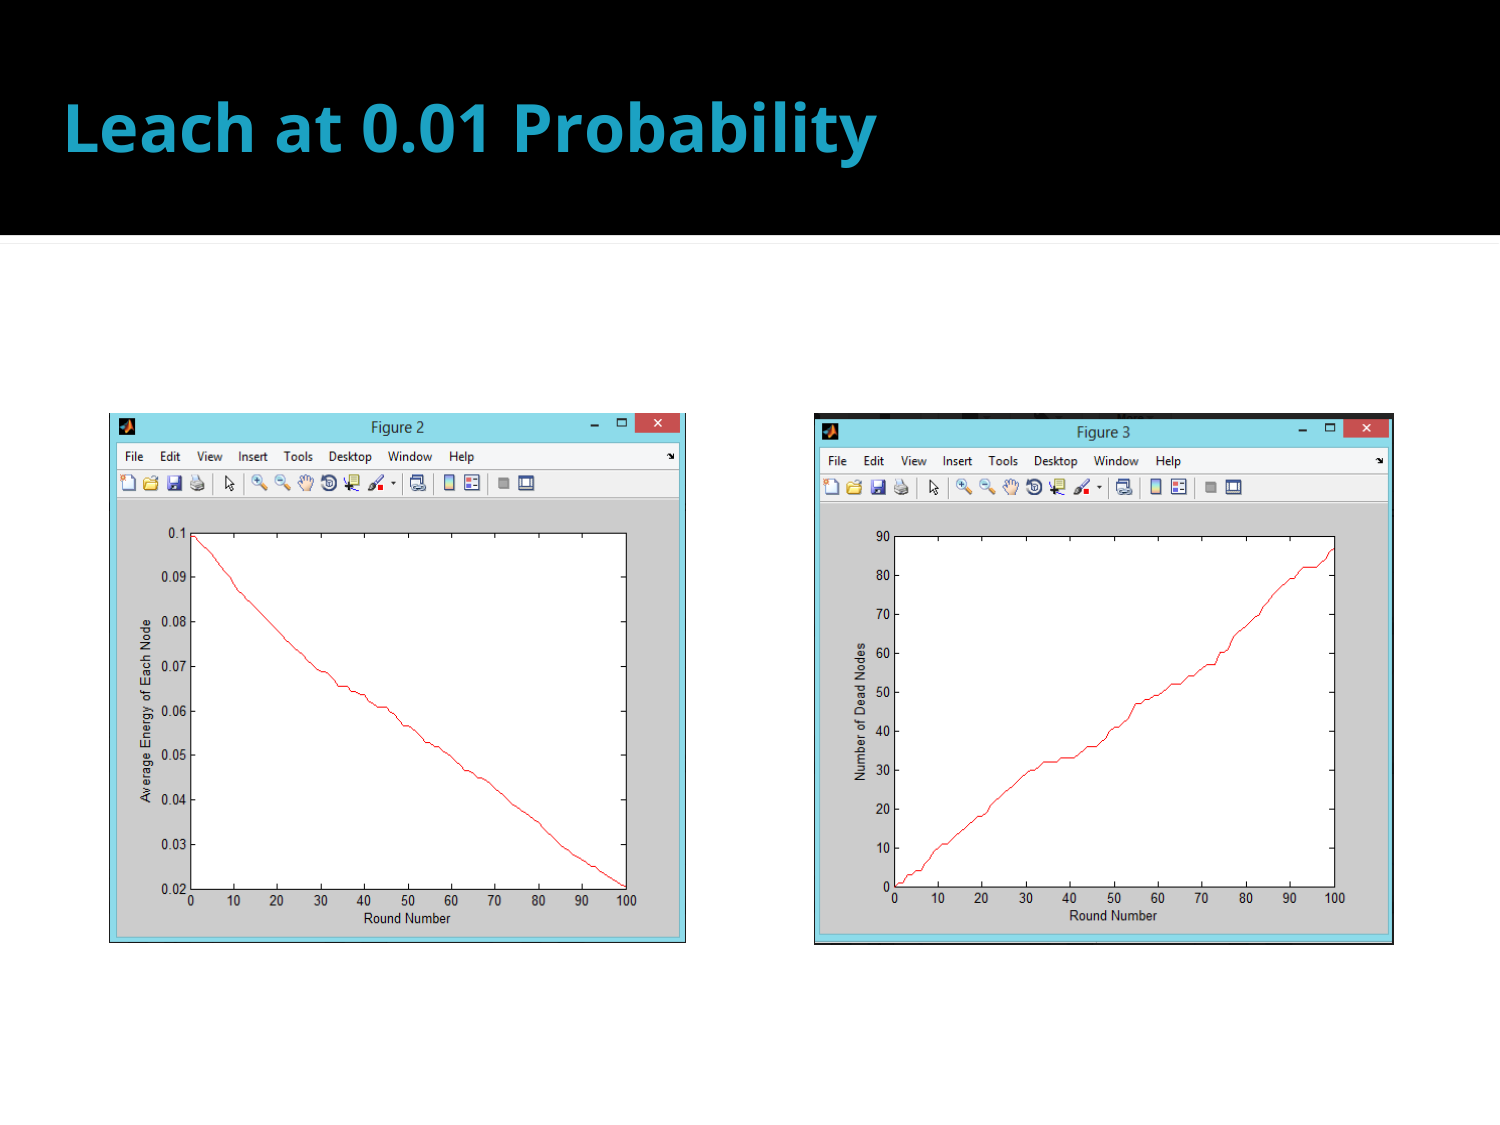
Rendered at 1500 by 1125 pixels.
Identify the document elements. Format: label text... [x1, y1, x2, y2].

picture [814, 413, 1394, 945]
title Leach at 0.01 Probability [47, 23, 1397, 229]
picture [109, 413, 686, 944]
